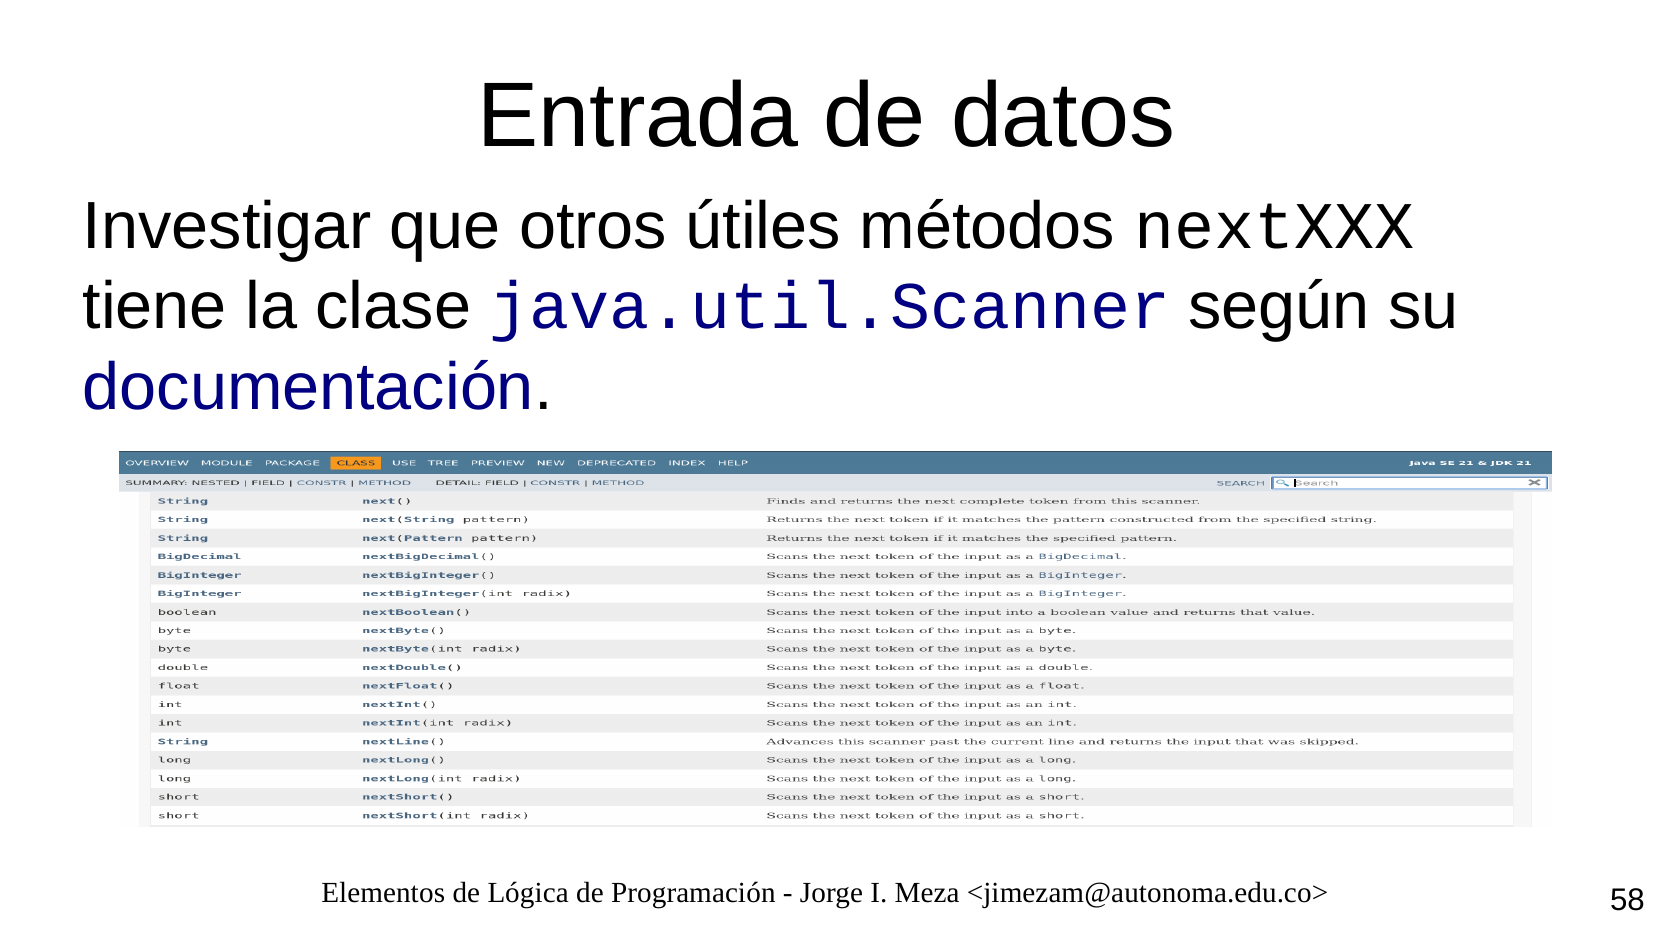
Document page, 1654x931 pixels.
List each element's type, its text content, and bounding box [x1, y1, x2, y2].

picture [119, 451, 1552, 827]
title Entrada de datos [82, 37, 1571, 188]
list Investigar que otros útiles métodos nextXXX tiene la clase java.util.Scanner según su documentación. [82, 188, 1571, 833]
